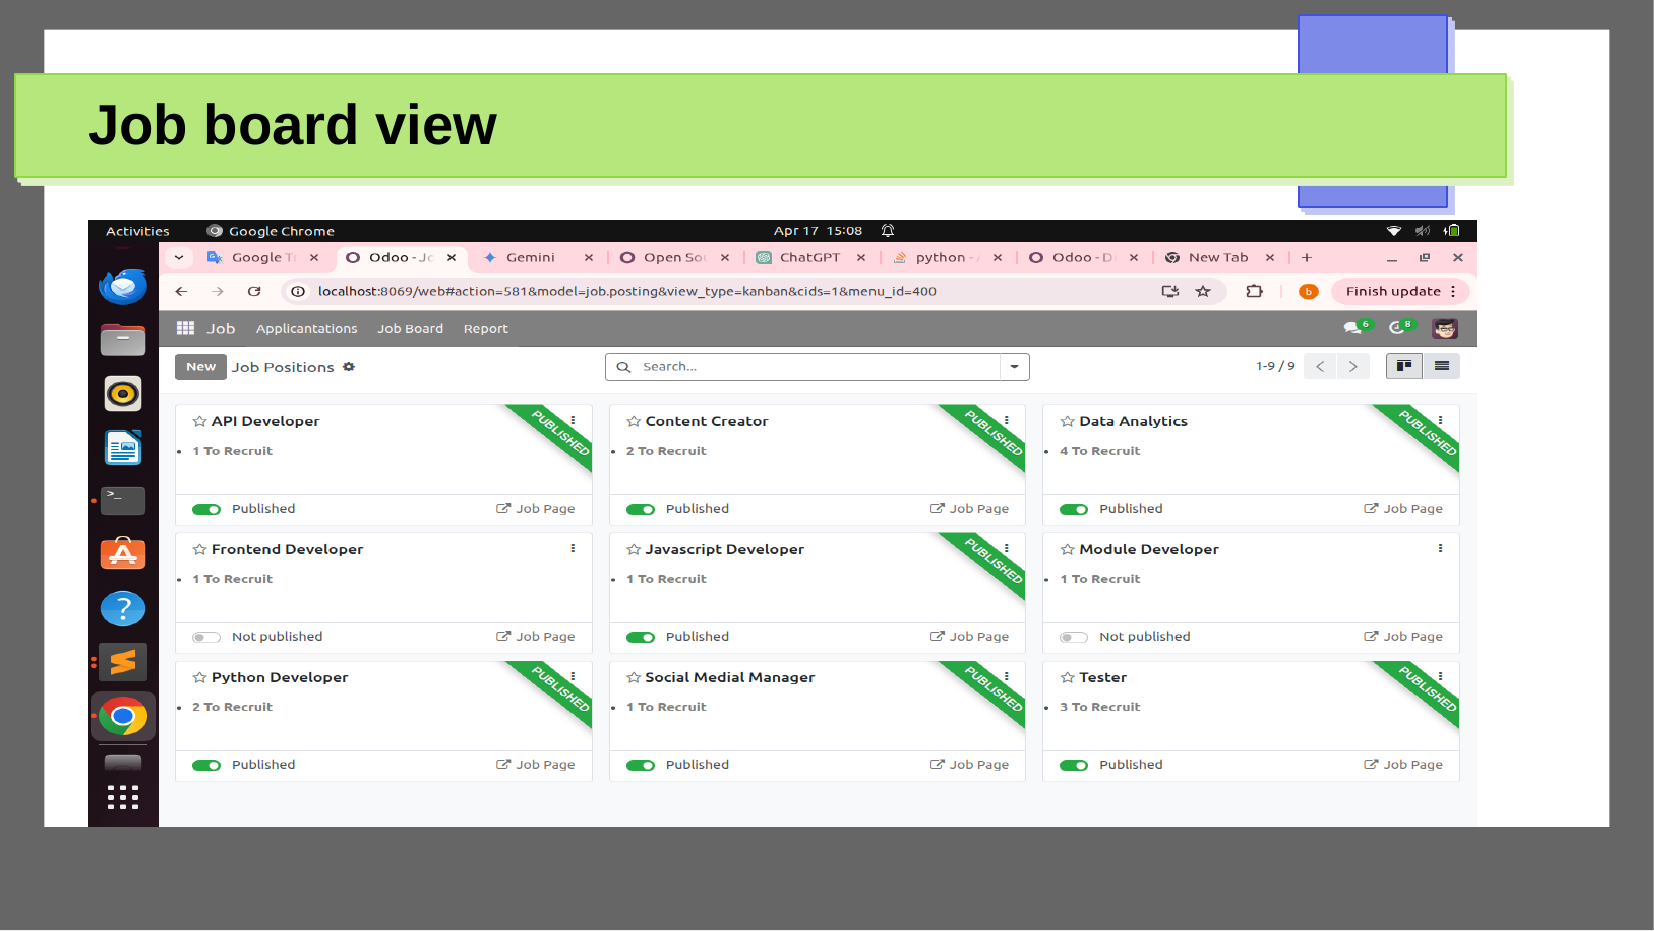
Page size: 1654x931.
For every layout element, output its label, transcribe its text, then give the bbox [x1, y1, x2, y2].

title Job board view [88, 73, 1506, 178]
picture [88, 220, 1477, 827]
